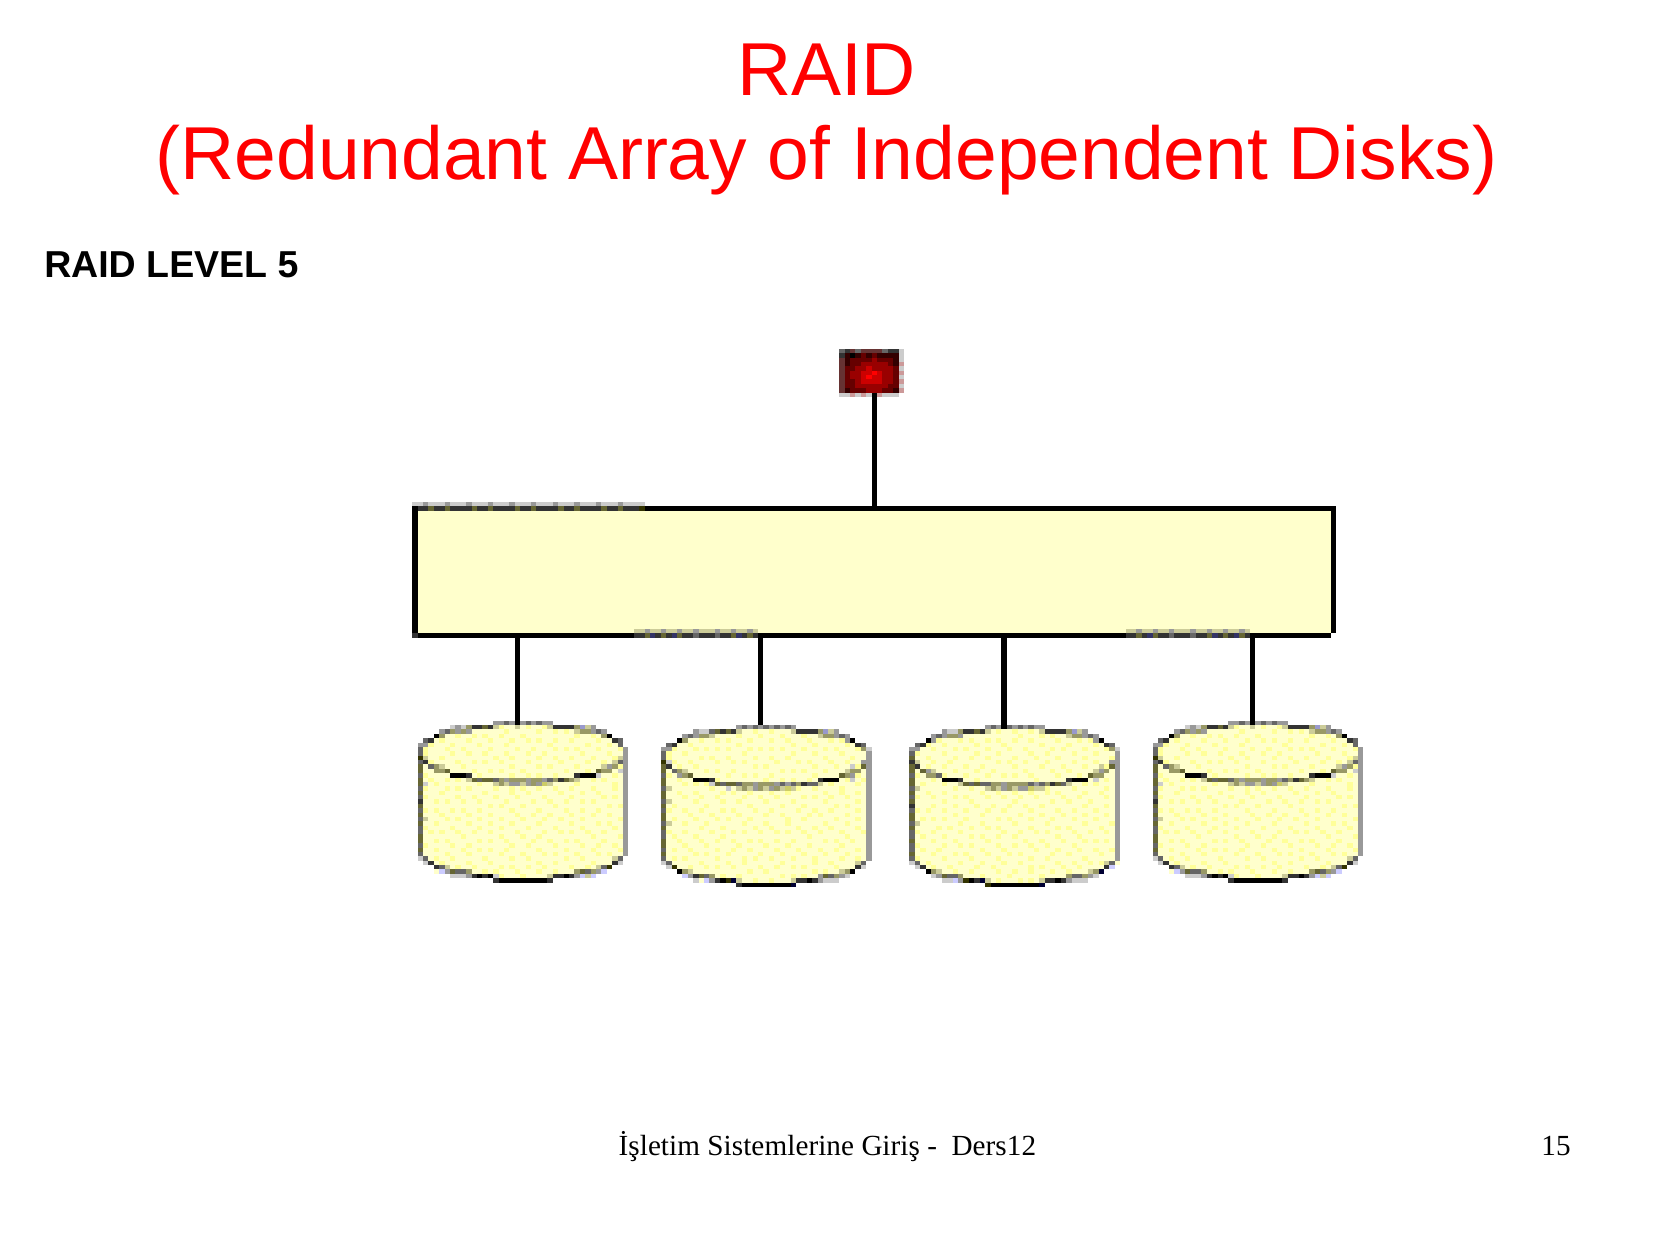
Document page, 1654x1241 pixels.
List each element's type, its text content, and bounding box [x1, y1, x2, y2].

picture [337, 218, 1418, 1093]
title RAID (Redundant Array of Independent Disks) [82, 15, 1571, 208]
text_box RAID LEVEL 5 [29, 236, 325, 295]
